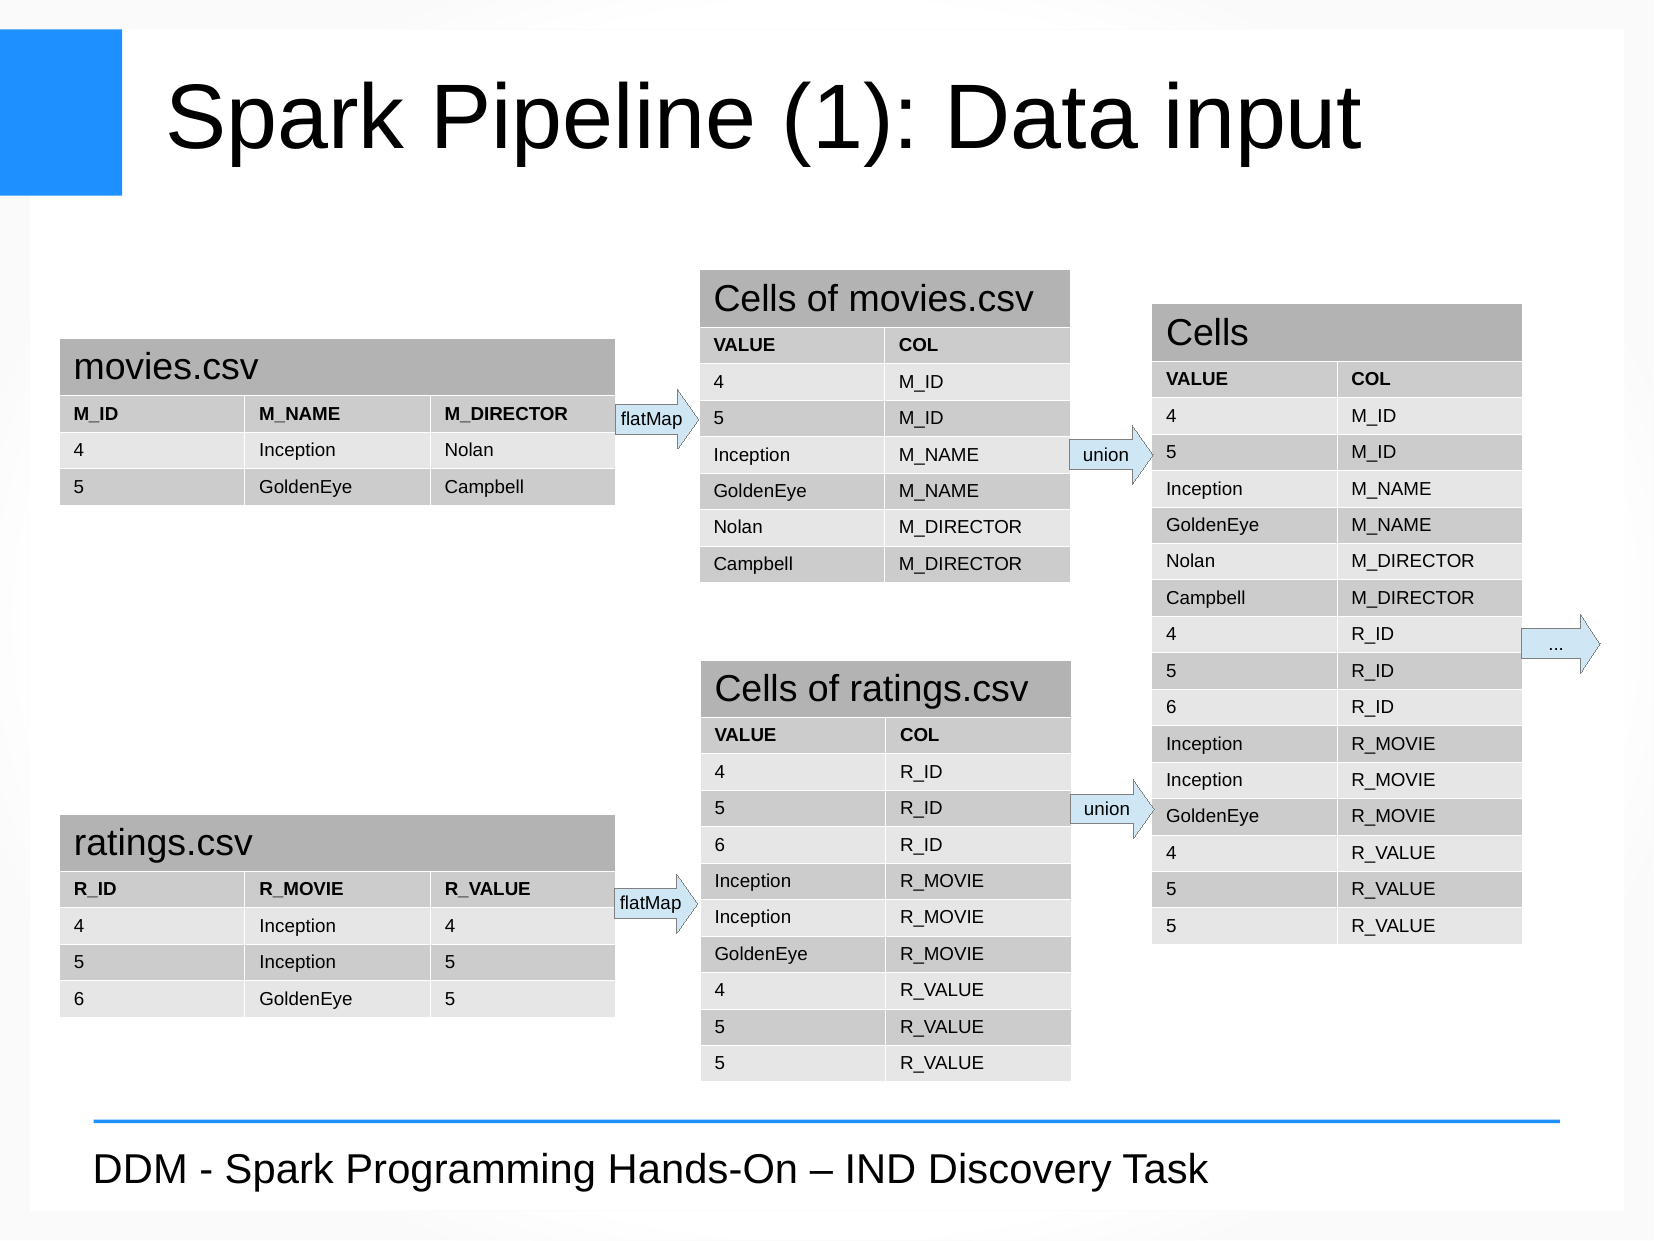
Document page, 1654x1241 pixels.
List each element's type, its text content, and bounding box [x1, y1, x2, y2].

table_cell Inception [701, 864, 885, 899]
table_cell Inception [245, 433, 430, 468]
table_cell Inception [700, 437, 884, 473]
table_cell 5 [700, 401, 884, 436]
table_header ratings.csv [60, 815, 615, 871]
table_header Cells [1152, 304, 1522, 361]
table_cell GoldenEye [245, 981, 430, 1017]
table_cell Inception [1152, 726, 1337, 762]
table_cell Inception [701, 900, 885, 936]
table_cell M_DIRECTOR [1338, 580, 1522, 616]
table_cell COL [1338, 362, 1522, 397]
table_cell M_ID [885, 364, 1070, 400]
table_cell Campbell [431, 469, 615, 505]
table_cell VALUE [700, 328, 884, 363]
table_cell R_ID [60, 872, 244, 907]
table_cell 5 [60, 945, 244, 980]
title Spark Pipeline (1): Data input [165, 0, 1595, 271]
table_cell 5 [1152, 653, 1337, 689]
table_cell R_VALUE [886, 1010, 1071, 1045]
table_cell 5 [60, 469, 244, 505]
table_cell GoldenEye [245, 469, 430, 505]
table_cell 4 [431, 908, 615, 944]
table_cell 5 [701, 1010, 885, 1045]
table_cell 4 [60, 908, 244, 944]
table_cell 5 [1152, 908, 1337, 944]
table_cell R_MOVIE [886, 900, 1071, 936]
table_cell R_VALUE [1338, 836, 1522, 871]
table_cell Campbell [1152, 580, 1337, 616]
table_cell R_MOVIE [1338, 763, 1522, 798]
table_cell 6 [60, 981, 244, 1017]
table_cell Inception [245, 908, 430, 944]
table_cell GoldenEye [1152, 799, 1337, 835]
table_cell R_ID [1338, 690, 1522, 725]
table_cell M_NAME [885, 437, 1070, 473]
table_cell M_DIRECTOR [885, 510, 1070, 546]
table_cell R_VALUE [886, 1046, 1071, 1081]
table_cell Inception [1152, 471, 1337, 507]
table_cell R_MOVIE [886, 937, 1071, 972]
table_cell 5 [431, 981, 615, 1017]
table_cell R_ID [886, 791, 1071, 826]
text_box union [1070, 779, 1155, 839]
table_cell 6 [701, 827, 885, 863]
table_cell R_MOVIE [245, 872, 430, 907]
table_header Cells of ratings.csv [701, 661, 1071, 717]
table_cell 4 [1152, 398, 1337, 434]
table_cell R_MOVIE [1338, 726, 1522, 762]
table_cell 4 [700, 364, 884, 400]
table_cell M_DIRECTOR [885, 547, 1070, 582]
table_cell M_DIRECTOR [431, 396, 615, 432]
table_cell GoldenEye [1152, 508, 1337, 543]
table_cell 5 [1152, 435, 1337, 470]
table_header Cells of movies.csv [700, 270, 1070, 327]
table_cell R_ID [886, 754, 1071, 790]
table_cell R_ID [1338, 617, 1522, 652]
table_cell R_VALUE [1338, 872, 1522, 907]
table_cell R_MOVIE [1338, 799, 1522, 835]
table_cell R_VALUE [431, 872, 615, 907]
table_cell COL [886, 718, 1071, 753]
table_cell VALUE [701, 718, 885, 753]
table_cell 5 [1152, 872, 1337, 907]
table_cell COL [885, 328, 1070, 363]
table_cell R_VALUE [886, 973, 1071, 1009]
text_box flatMap [615, 389, 699, 449]
table_cell R_ID [886, 827, 1071, 863]
table_cell M_DIRECTOR [1338, 544, 1522, 579]
table_cell 4 [701, 754, 885, 790]
table_cell GoldenEye [701, 937, 885, 972]
table_cell Inception [245, 945, 430, 980]
table_cell 4 [701, 973, 885, 1009]
table_cell 4 [60, 433, 244, 468]
table_cell GoldenEye [700, 474, 884, 509]
table_cell M_ID [1338, 398, 1522, 434]
table_cell 6 [1152, 690, 1337, 725]
table_cell M_ID [885, 401, 1070, 436]
text_box DDM - Spark Programming Hands-On – IND Discovery Task [77, 1138, 1560, 1213]
table_cell R_MOVIE [886, 864, 1071, 899]
table_cell 5 [701, 1046, 885, 1081]
text_box flatMap [614, 874, 698, 934]
table_cell 5 [701, 791, 885, 826]
table_cell M_NAME [1338, 471, 1522, 507]
table_cell Nolan [1152, 544, 1337, 579]
text_box union [1069, 425, 1154, 485]
table_cell R_VALUE [1338, 908, 1522, 944]
table_cell M_NAME [1338, 508, 1522, 543]
table_cell R_ID [1338, 653, 1522, 689]
table_cell Inception [1152, 763, 1337, 798]
table_cell 5 [431, 945, 615, 980]
table_cell M_NAME [885, 474, 1070, 509]
table_cell Campbell [700, 547, 884, 582]
table_cell 4 [1152, 617, 1337, 652]
table_cell M_ID [1338, 435, 1522, 470]
table_cell M_ID [60, 396, 244, 432]
table_cell M_NAME [245, 396, 430, 432]
table_header movies.csv [60, 339, 615, 395]
table_cell Nolan [700, 510, 884, 546]
table_cell 4 [1152, 836, 1337, 871]
text_box ... [1521, 614, 1601, 674]
table_cell Nolan [431, 433, 615, 468]
table_cell VALUE [1152, 362, 1337, 397]
